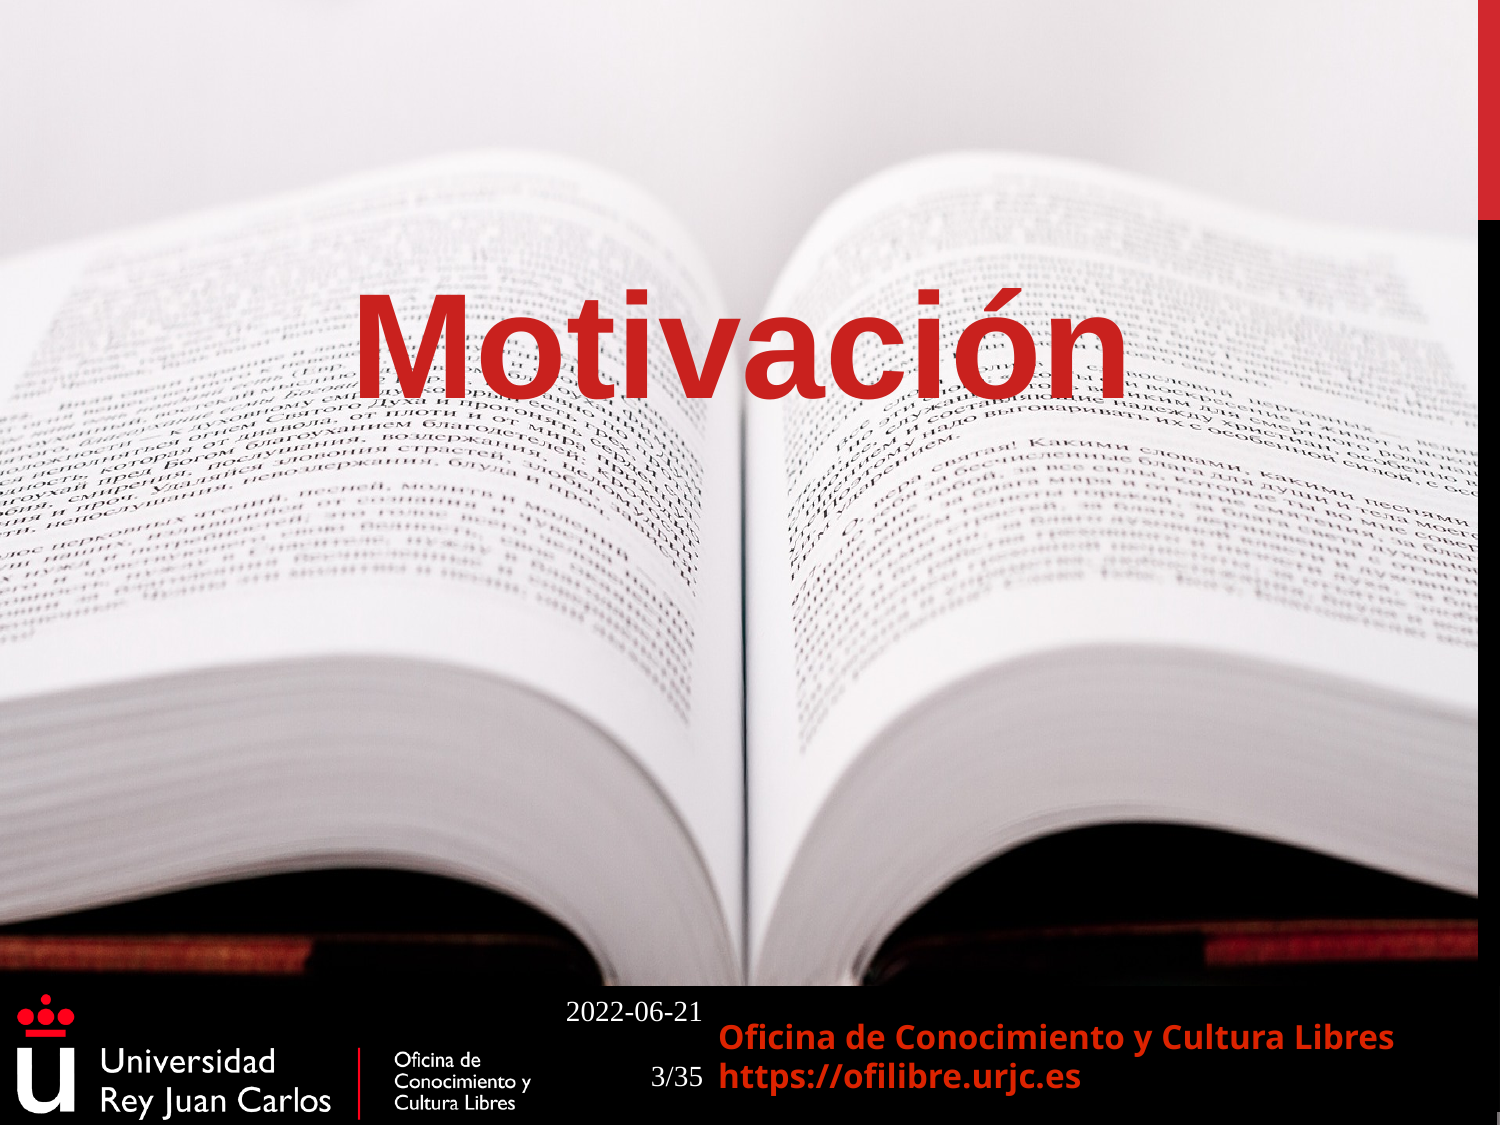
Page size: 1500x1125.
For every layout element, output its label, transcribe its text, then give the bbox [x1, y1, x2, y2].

text_box Motivación [60, 254, 1426, 940]
picture [0, 0, 1478, 986]
picture [17, 994, 531, 1120]
